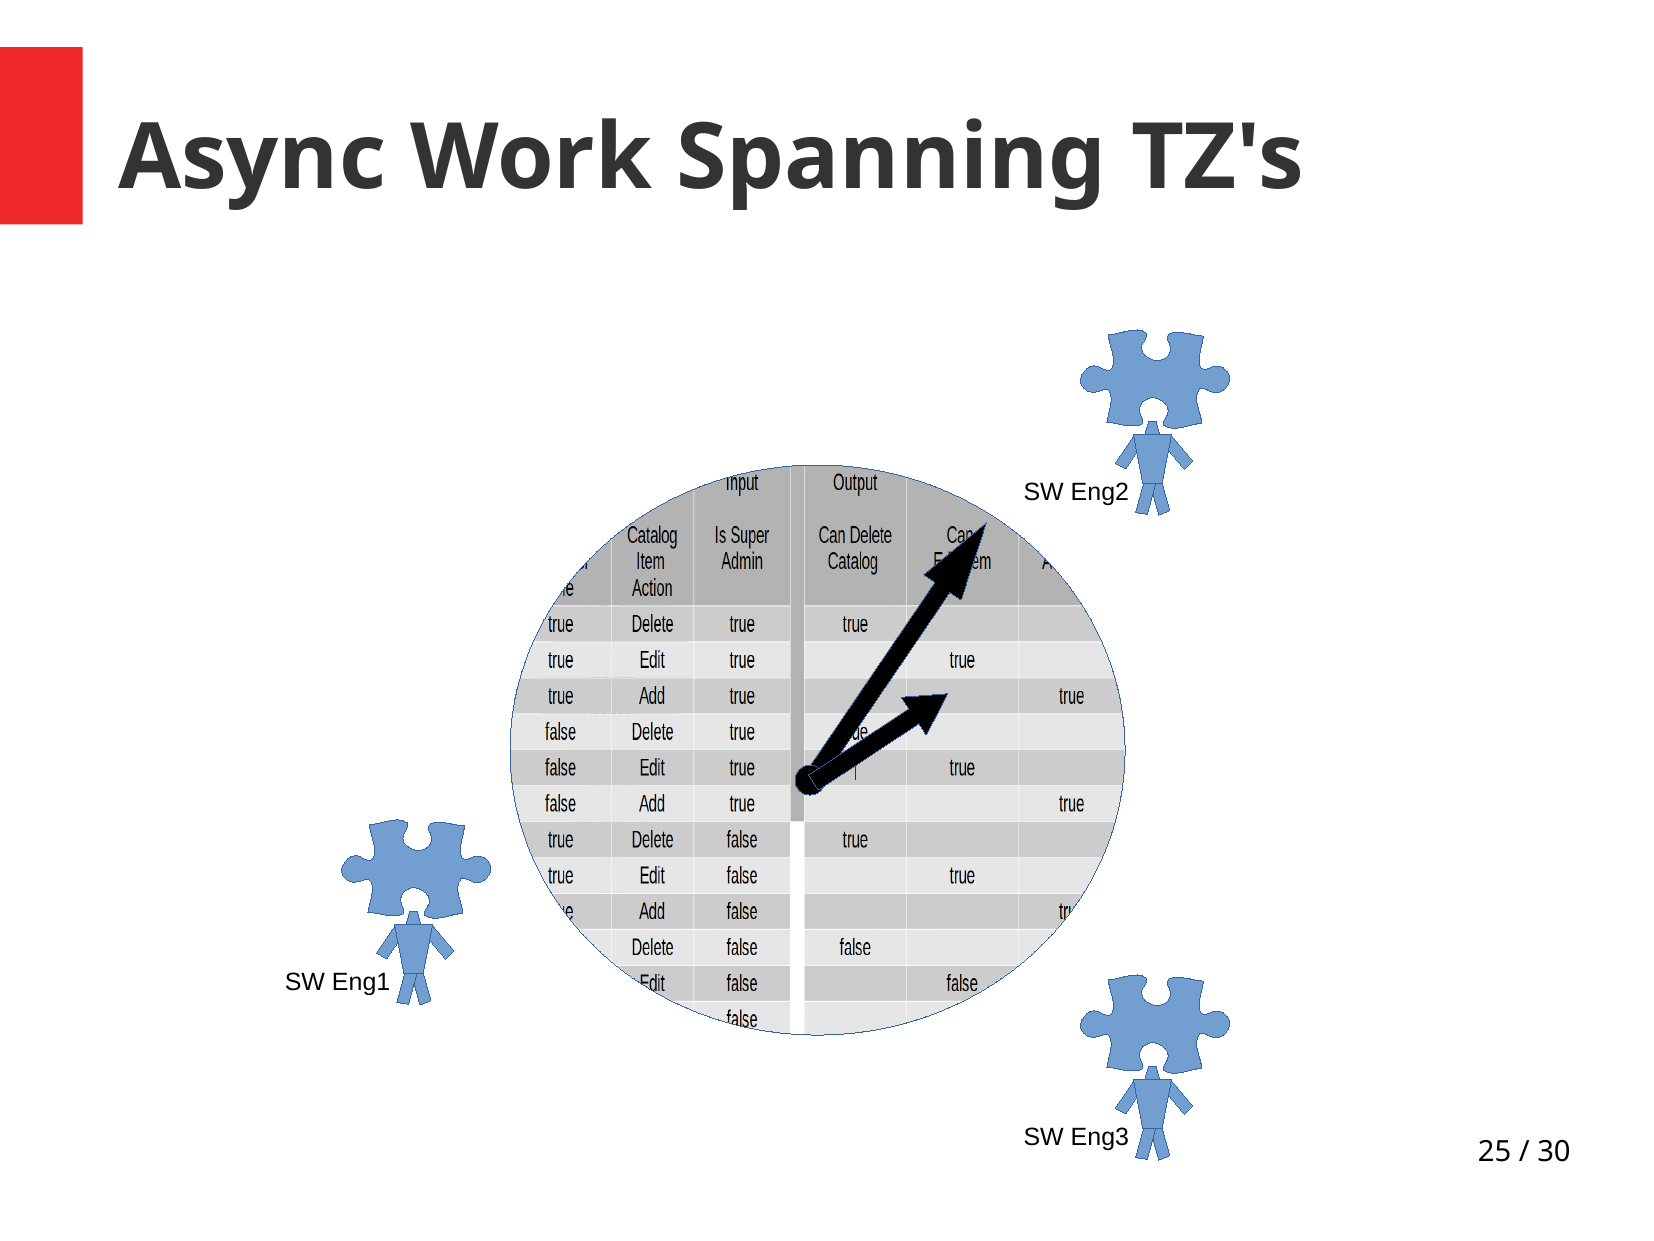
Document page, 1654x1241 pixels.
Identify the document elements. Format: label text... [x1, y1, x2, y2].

text_box [1080, 974, 1230, 1074]
text_box [376, 911, 454, 1005]
text_box SW Eng3 [1008, 1115, 1145, 1159]
text_box [341, 819, 491, 919]
text_box [1115, 421, 1193, 516]
title Async Work Spanning TZ's [118, 49, 1571, 257]
text_box [1080, 329, 1230, 429]
text_box [510, 465, 1126, 1036]
text_box SW Eng2 [1008, 470, 1145, 514]
text_box [1115, 1066, 1193, 1161]
text_box SW Eng1 [270, 960, 406, 1004]
